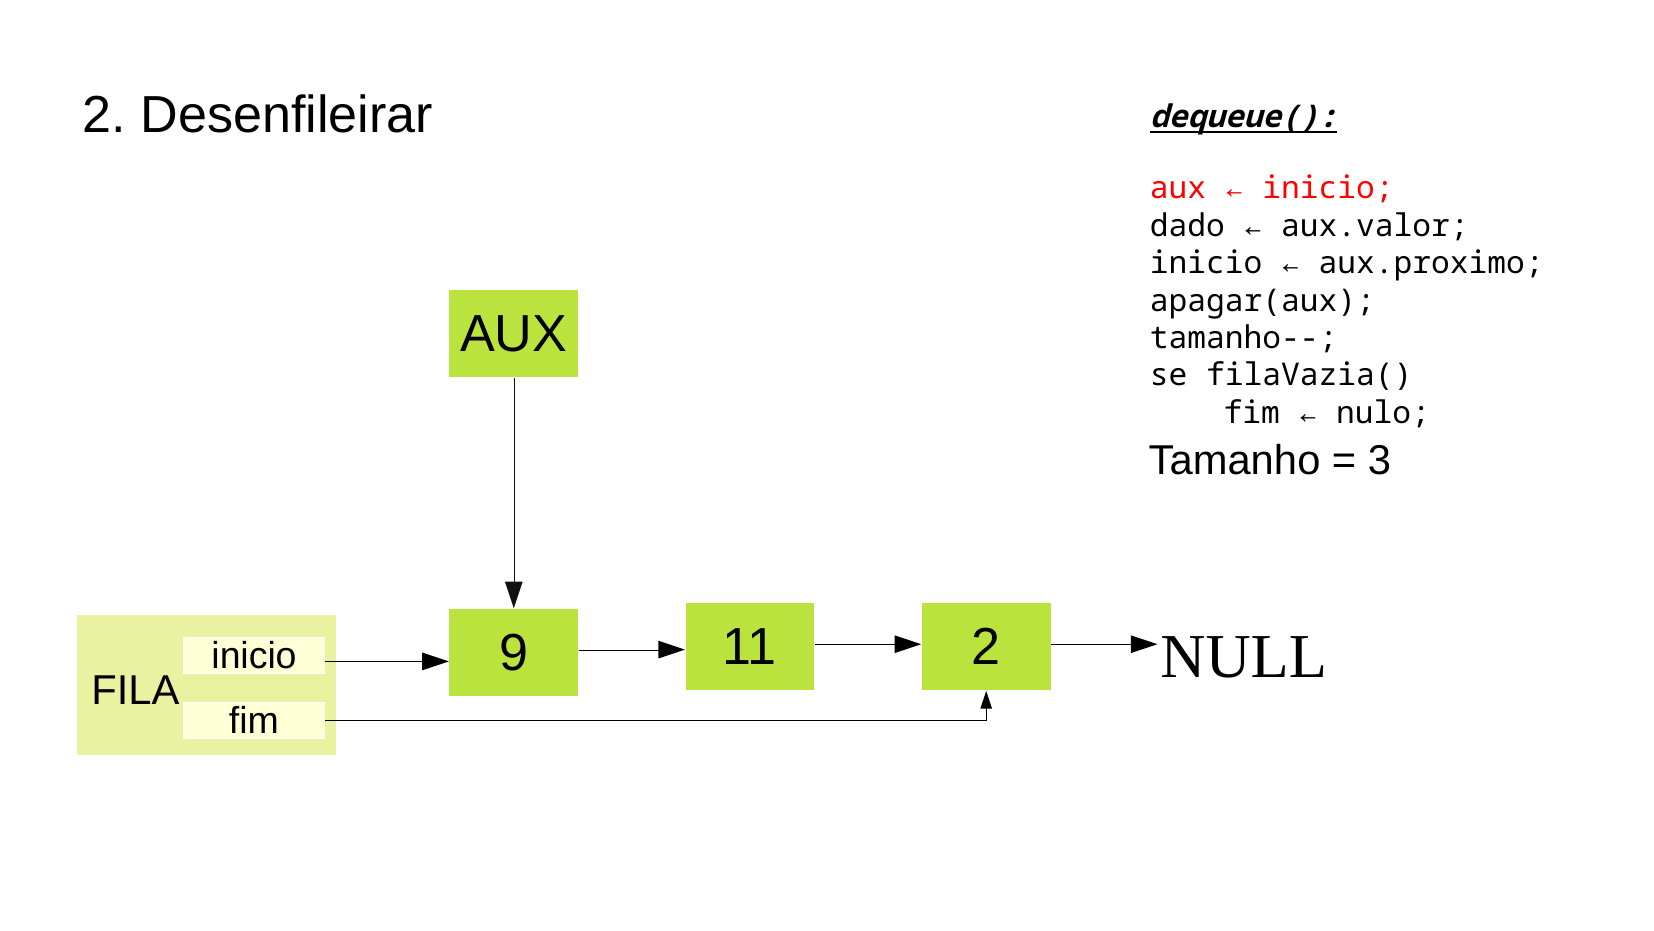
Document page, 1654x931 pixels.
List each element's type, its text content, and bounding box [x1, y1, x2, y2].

text_box FILA [76, 659, 195, 721]
text_box inicio [183, 637, 325, 674]
text_box fim [183, 702, 325, 739]
text_box [76, 721, 337, 756]
text_box NULL [1145, 614, 1347, 692]
text_box 11 [685, 602, 815, 691]
text_box dequeue(): aux ← inicio; dado ← aux.valor; inicio ← aux.proximo; apagar(aux); tamanho--; se filaVazia() fim ← nulo; [1135, 89, 1654, 437]
text_box [76, 614, 337, 661]
title 2. Desenfileirar [82, 37, 1571, 193]
text_box AUX [448, 289, 579, 378]
text_box [195, 662, 337, 720]
text_box 9 [448, 608, 579, 697]
text_box 2 [921, 602, 1052, 691]
text_box Tamanho = 3 [1133, 429, 1418, 491]
